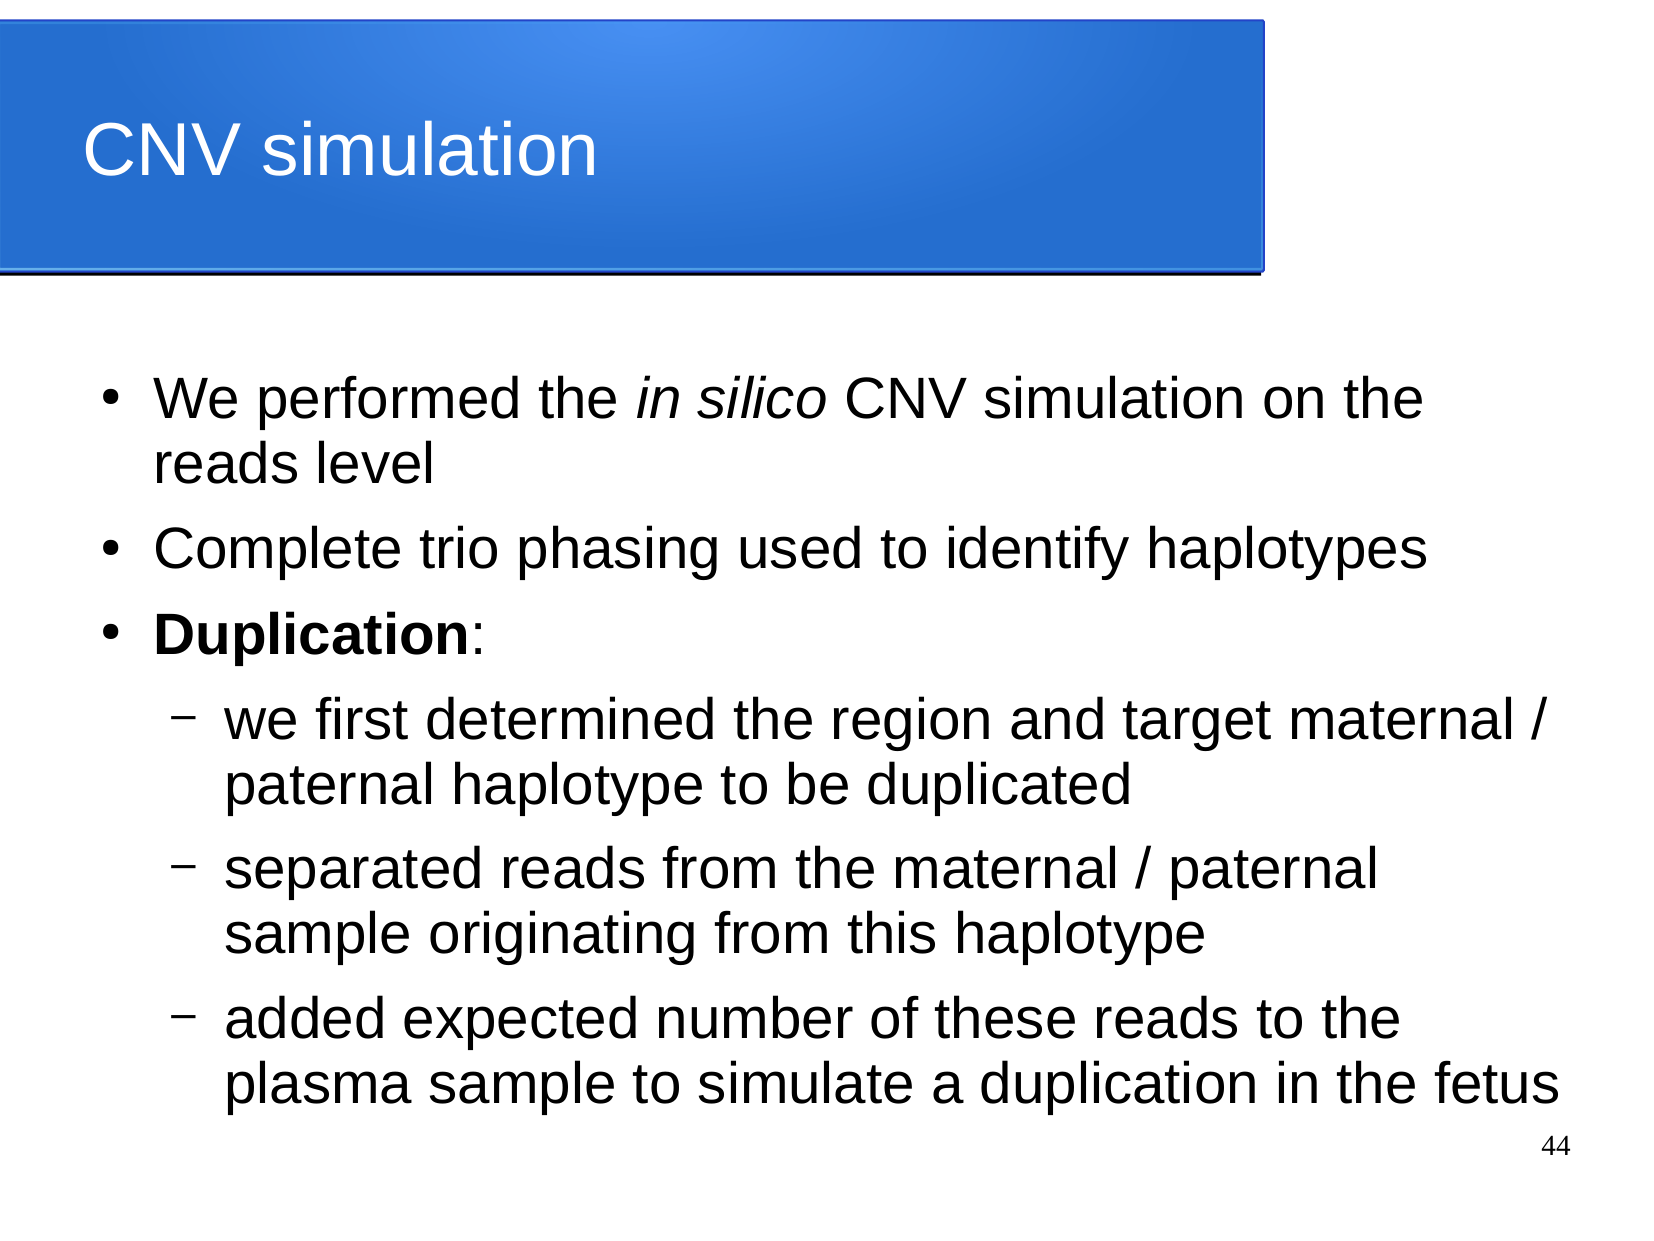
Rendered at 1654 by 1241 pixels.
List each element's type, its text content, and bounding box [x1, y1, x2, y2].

list We performed the in silico CNV simulation on the reads level Complete trio phasing used to identify haplotypes Duplication: we first determined the region and target maternal / paternal haplotype to be duplicated separated reads from the maternal / paternal sample originating from this haplotype added expected number of these reads to the plasma sample to simulate a duplication in the fetus [82, 366, 1571, 1134]
title CNV simulation [82, 47, 1235, 252]
